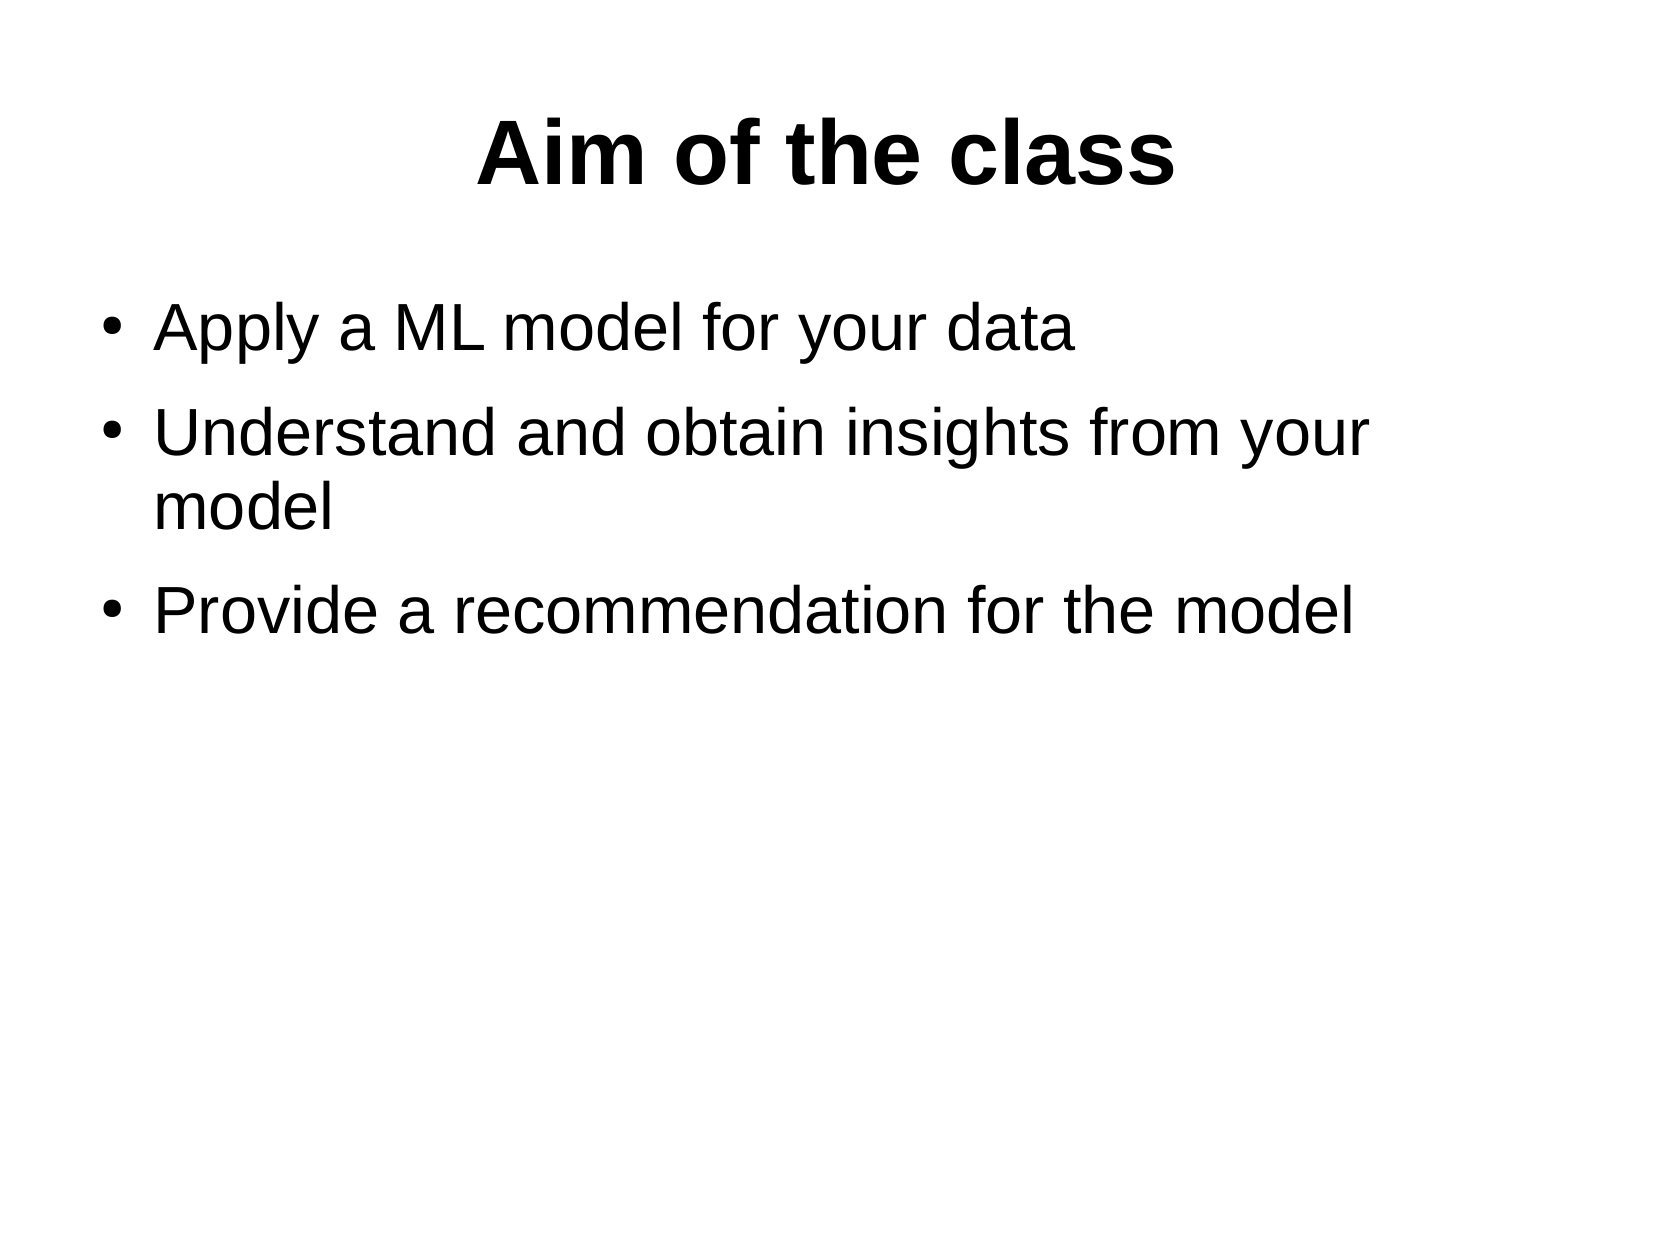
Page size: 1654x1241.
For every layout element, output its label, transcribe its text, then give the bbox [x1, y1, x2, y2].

list Apply a ML model for your data Understand and obtain insights from your model Provide a recommendation for the model [82, 290, 1571, 1010]
title Aim of the class [82, 49, 1571, 257]
